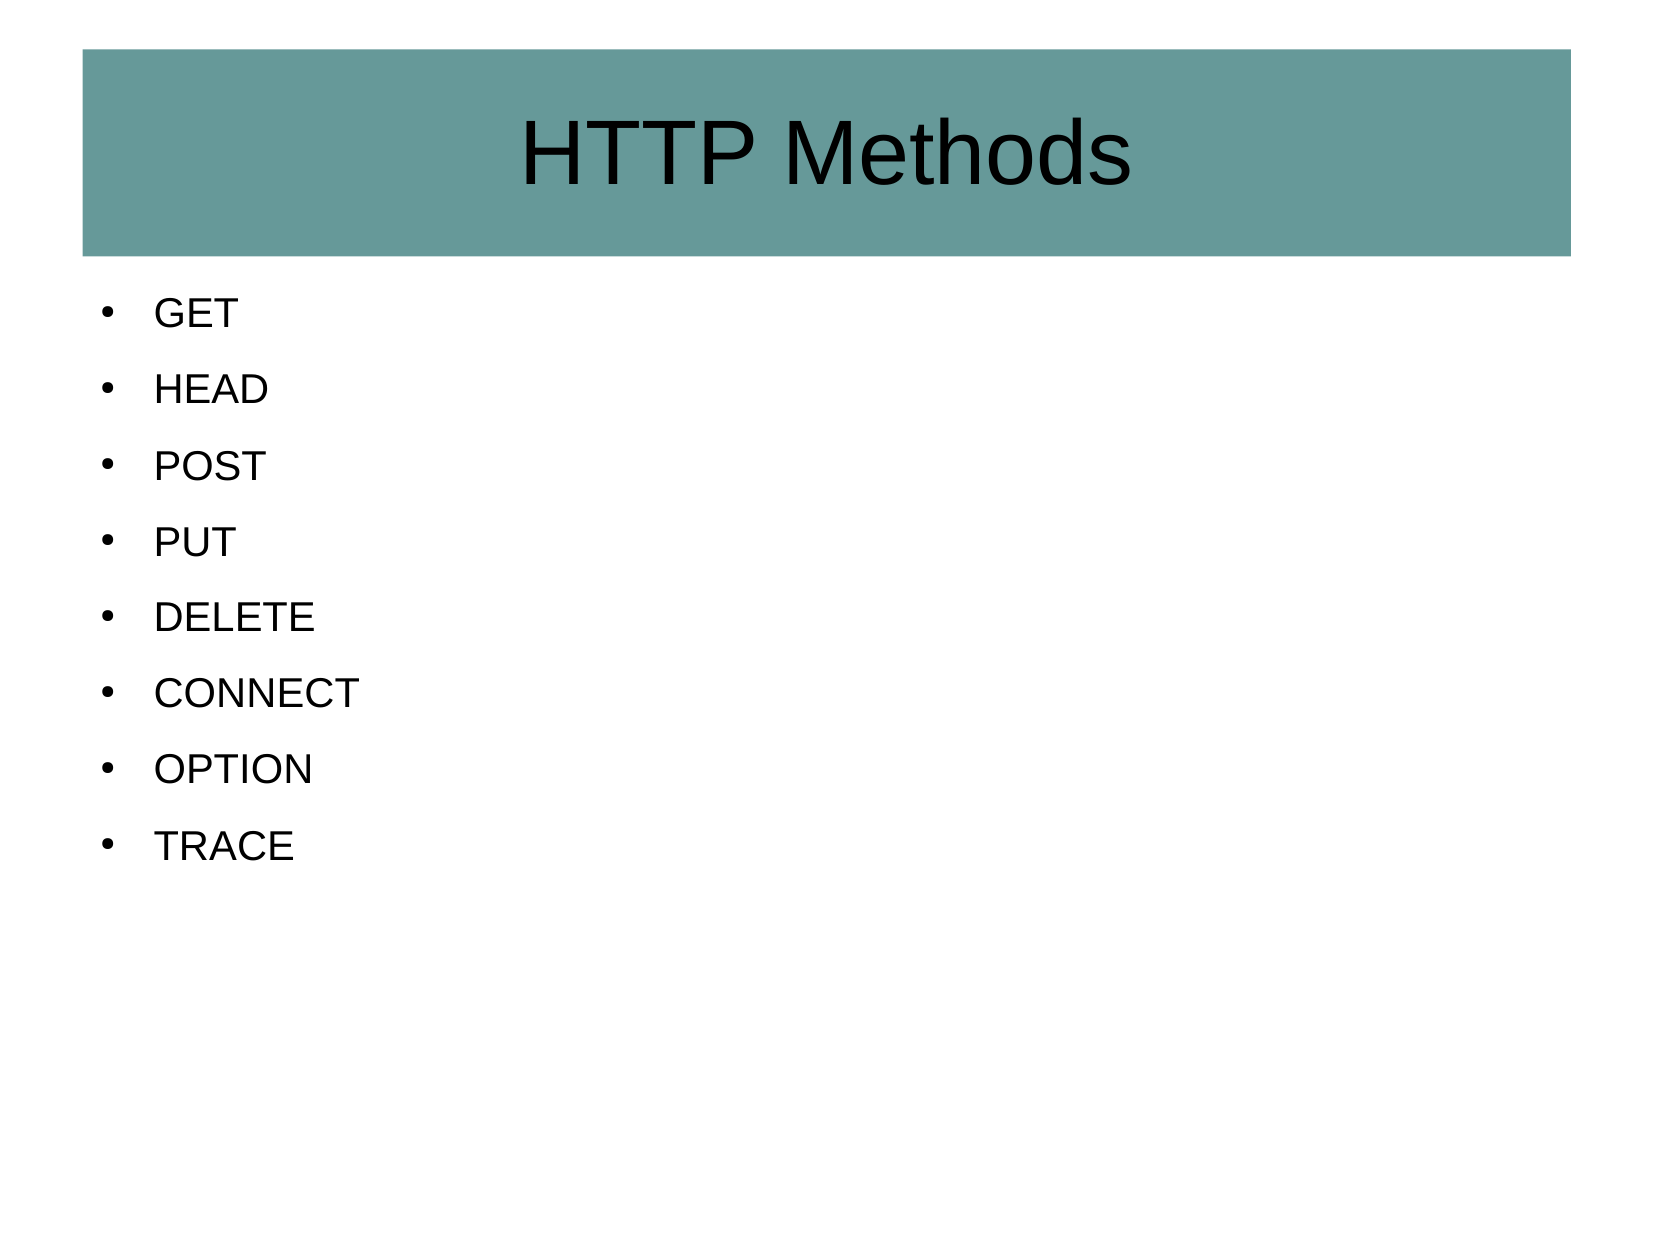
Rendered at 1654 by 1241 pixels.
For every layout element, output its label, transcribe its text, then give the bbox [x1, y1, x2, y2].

title HTTP Methods [82, 49, 1571, 257]
list GET HEAD POST PUT DELETE CONNECT OPTION TRACE [82, 290, 1571, 1010]
